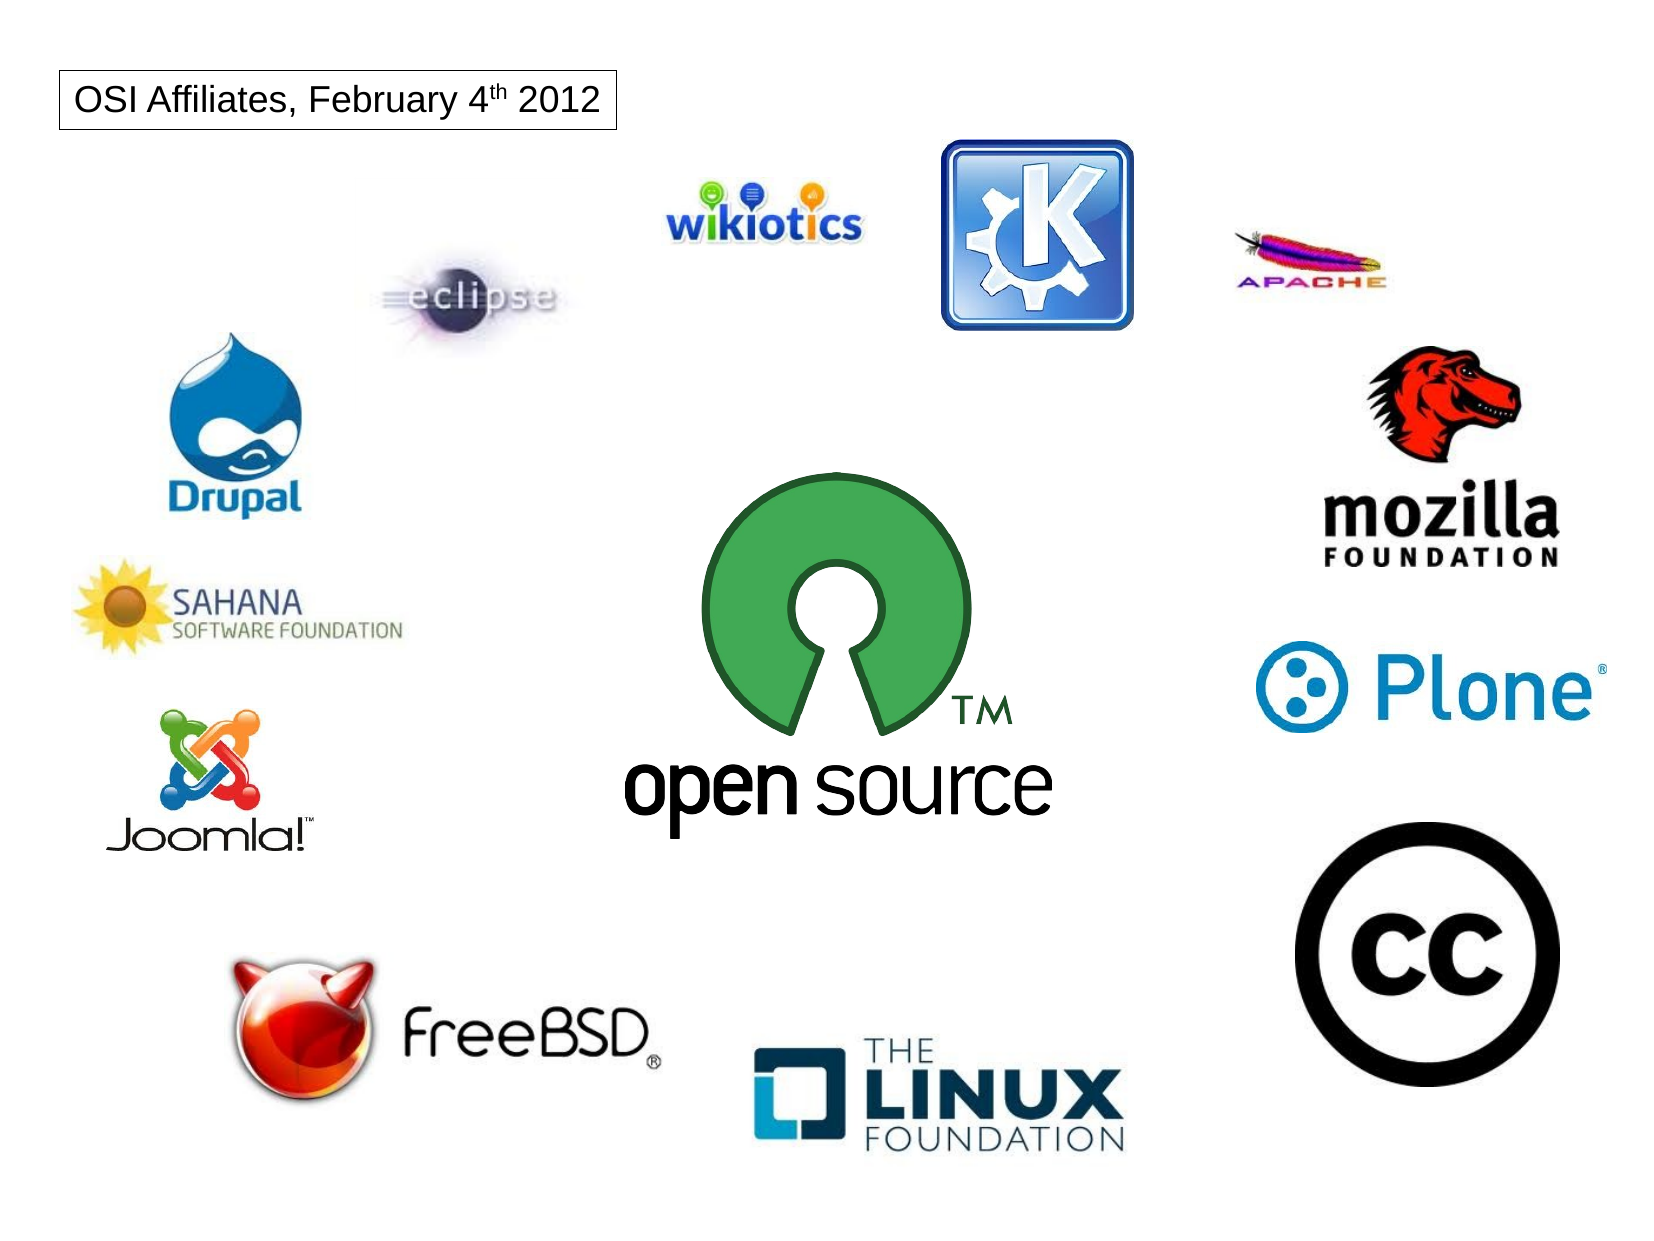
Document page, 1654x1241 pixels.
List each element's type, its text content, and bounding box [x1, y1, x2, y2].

picture [141, 332, 330, 520]
picture [625, 472, 1052, 839]
picture [1309, 641, 1607, 733]
picture [106, 708, 314, 851]
picture [71, 555, 414, 660]
picture [661, 177, 868, 246]
picture [941, 139, 1134, 331]
picture [354, 177, 591, 414]
picture [224, 952, 663, 1111]
picture [733, 1015, 1158, 1179]
picture [1265, 650, 1339, 725]
picture [1216, 190, 1404, 331]
picture [1324, 346, 1560, 567]
picture [1295, 822, 1560, 1087]
text_box OSI Affiliates, February 4th 2012 [59, 70, 617, 130]
picture [1256, 693, 1296, 733]
picture [1256, 641, 1294, 679]
